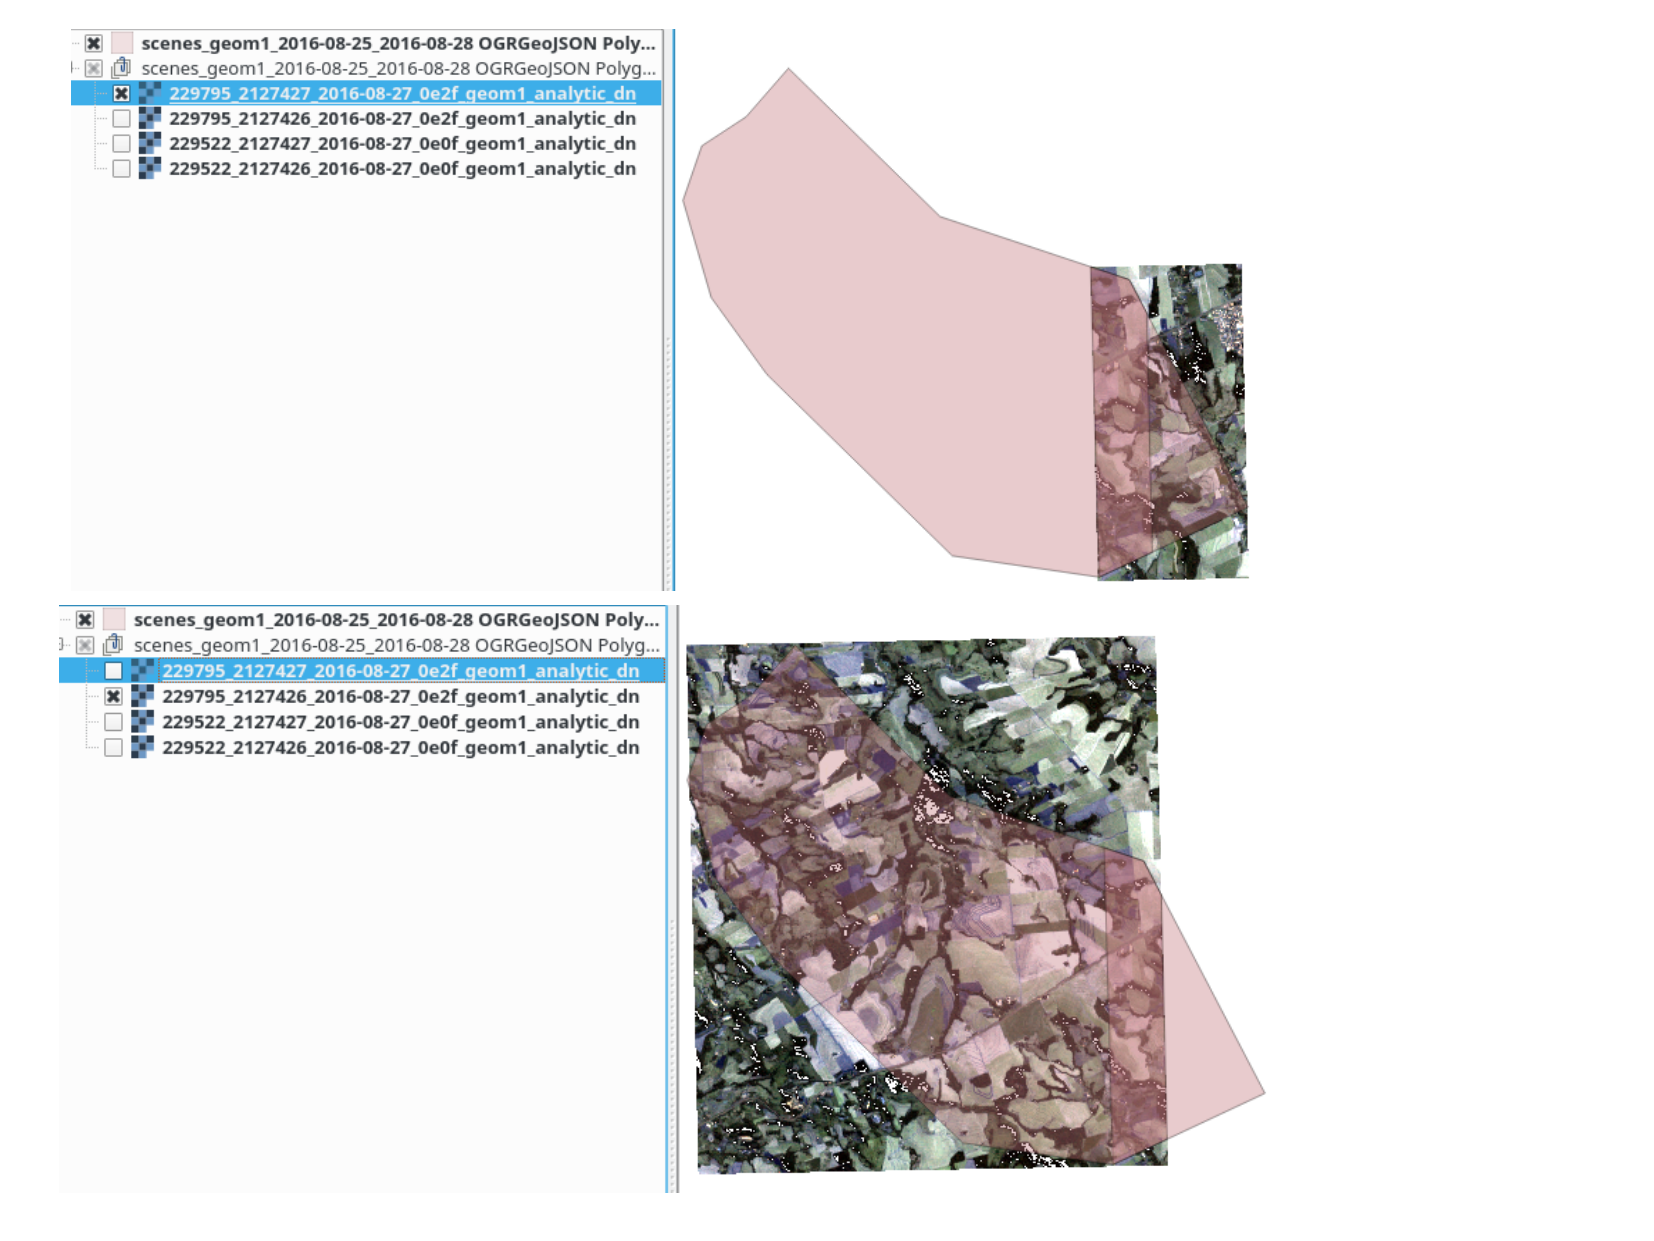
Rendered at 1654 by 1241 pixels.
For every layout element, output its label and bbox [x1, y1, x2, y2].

picture [71, 29, 1263, 591]
picture [59, 605, 1276, 1193]
